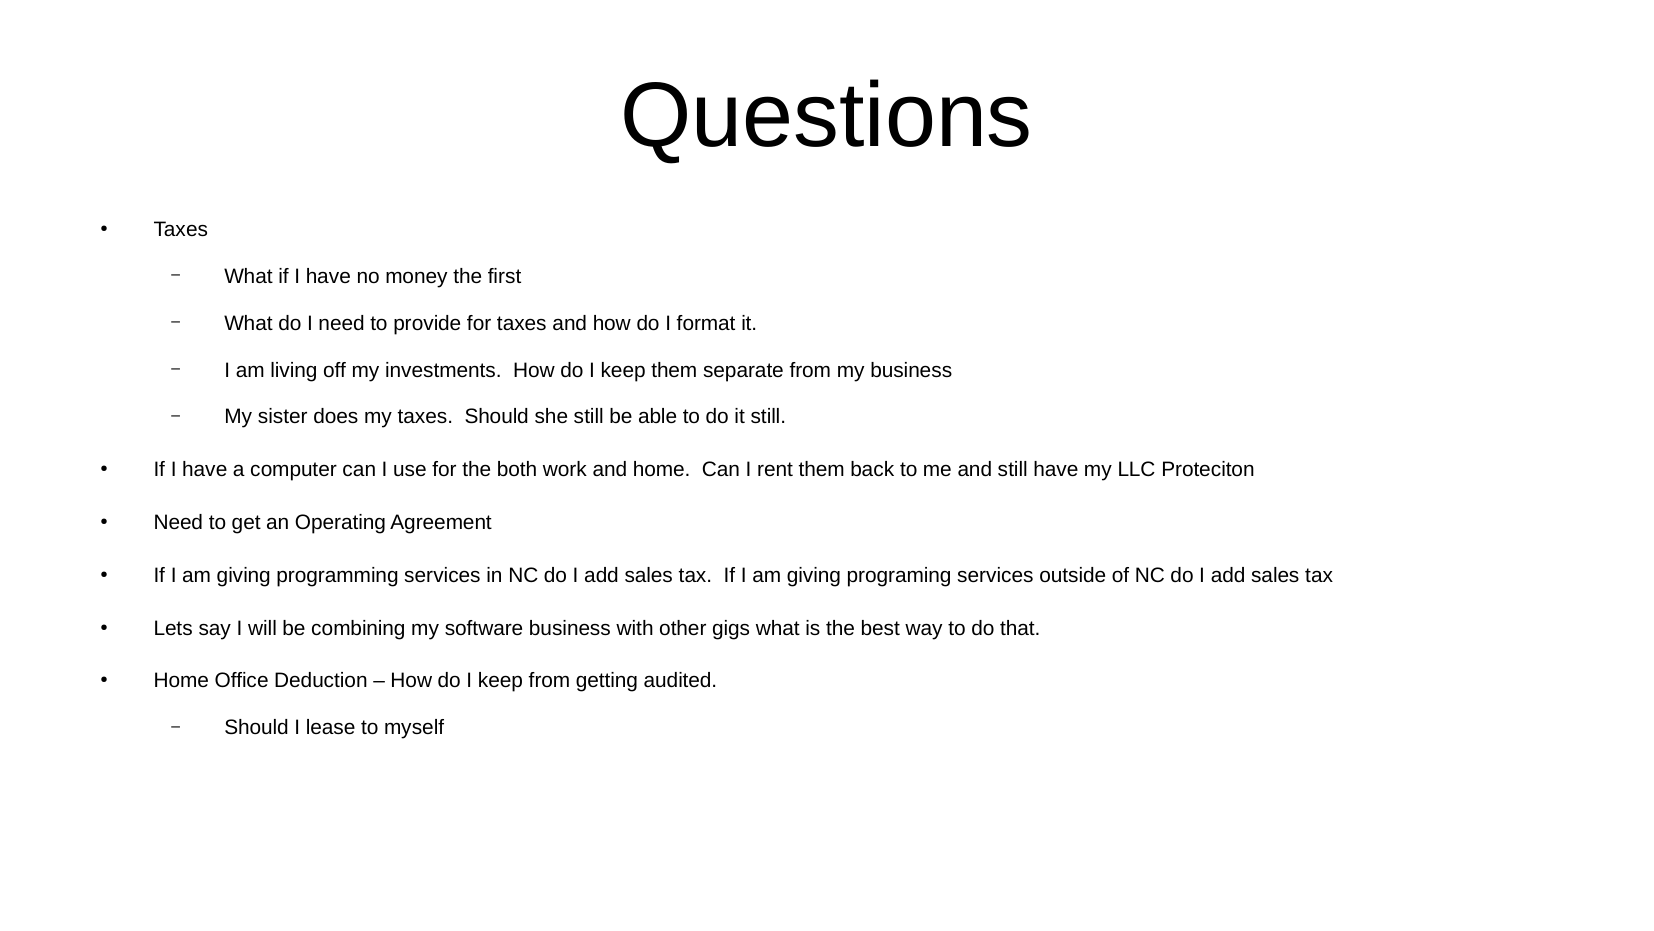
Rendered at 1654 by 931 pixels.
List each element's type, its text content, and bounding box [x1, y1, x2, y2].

list Taxes What if I have no money the first What do I need to provide for taxes and how do I format it. I am living off my investments. How do I keep them separate from my business My sister does my taxes. Should she still be able to do it still. If I have a computer can I use for the both work and home. Can I rent them back to me and still have my LLC Proteciton Need to get an Operating Agreement If I am giving programming services in NC do I add sales tax. If I am giving programing services outside of NC do I add sales tax Lets say I will be combining my software business with other gigs what is the best way to do that. Home Office Deduction – How do I keep from getting audited. Should I lease to myself [82, 217, 1613, 901]
title Questions [82, 37, 1571, 193]
